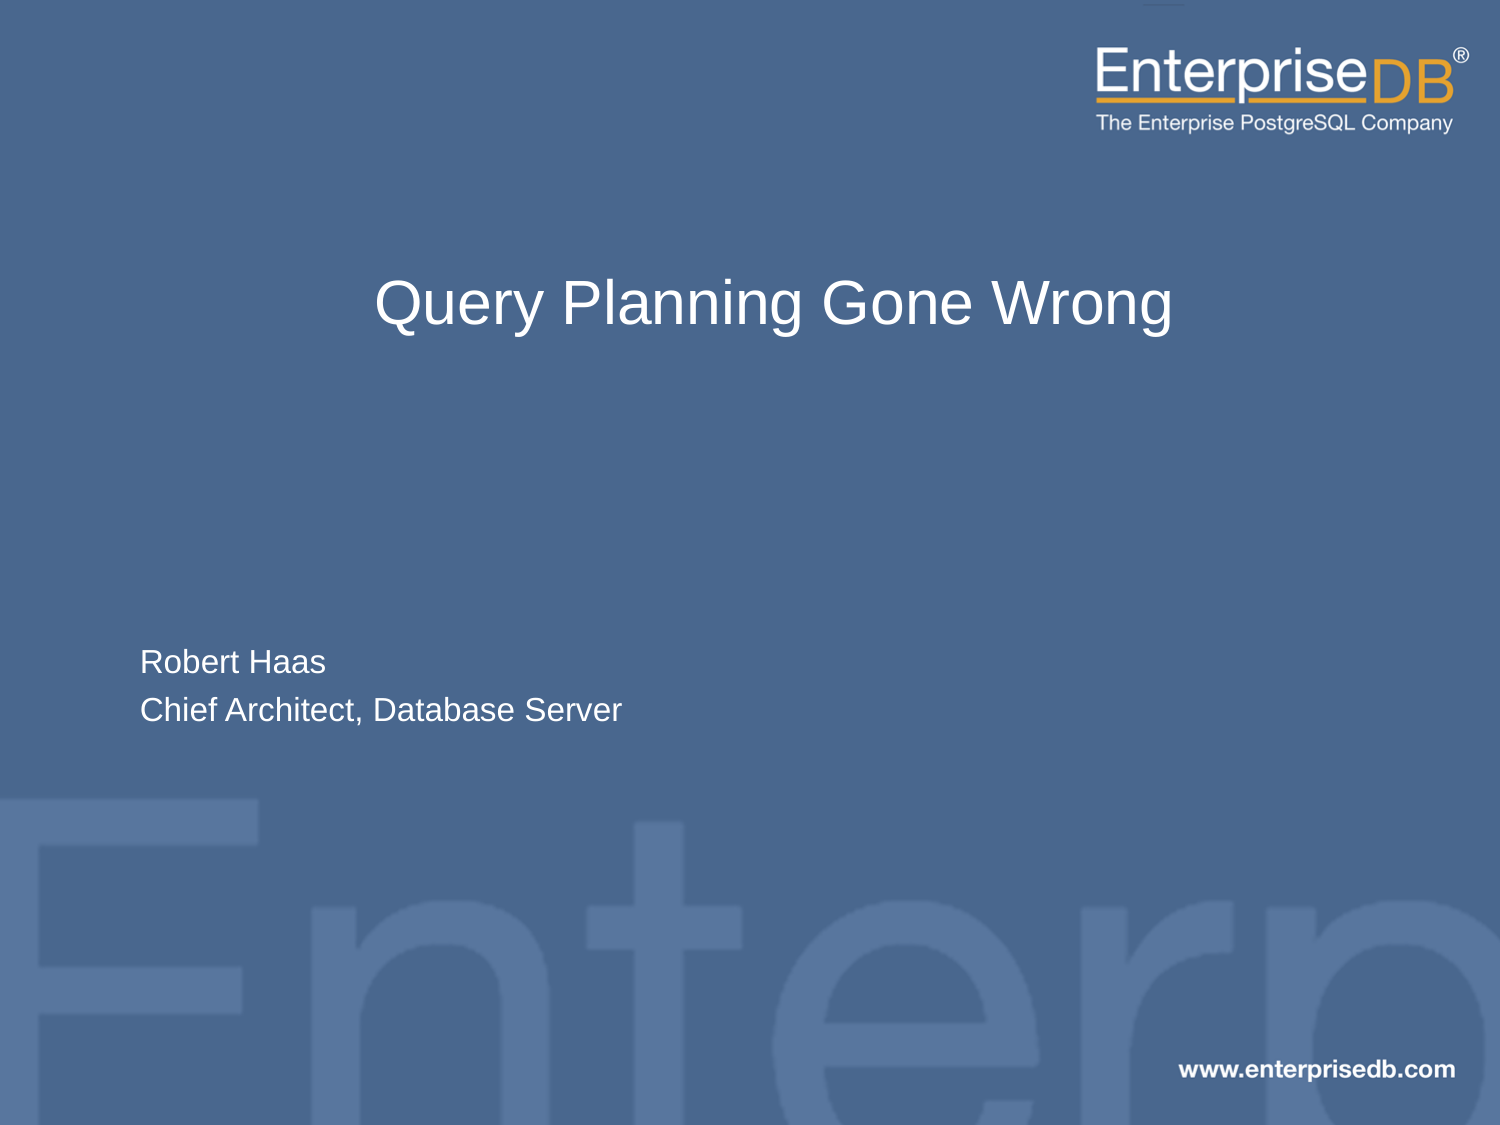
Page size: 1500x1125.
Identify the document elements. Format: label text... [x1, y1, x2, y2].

text_box Robert Haas Chief Architect, Database Server [125, 624, 775, 730]
picture [0, 0, 1500, 1125]
title Query Planning Gone Wrong [125, 224, 1425, 375]
